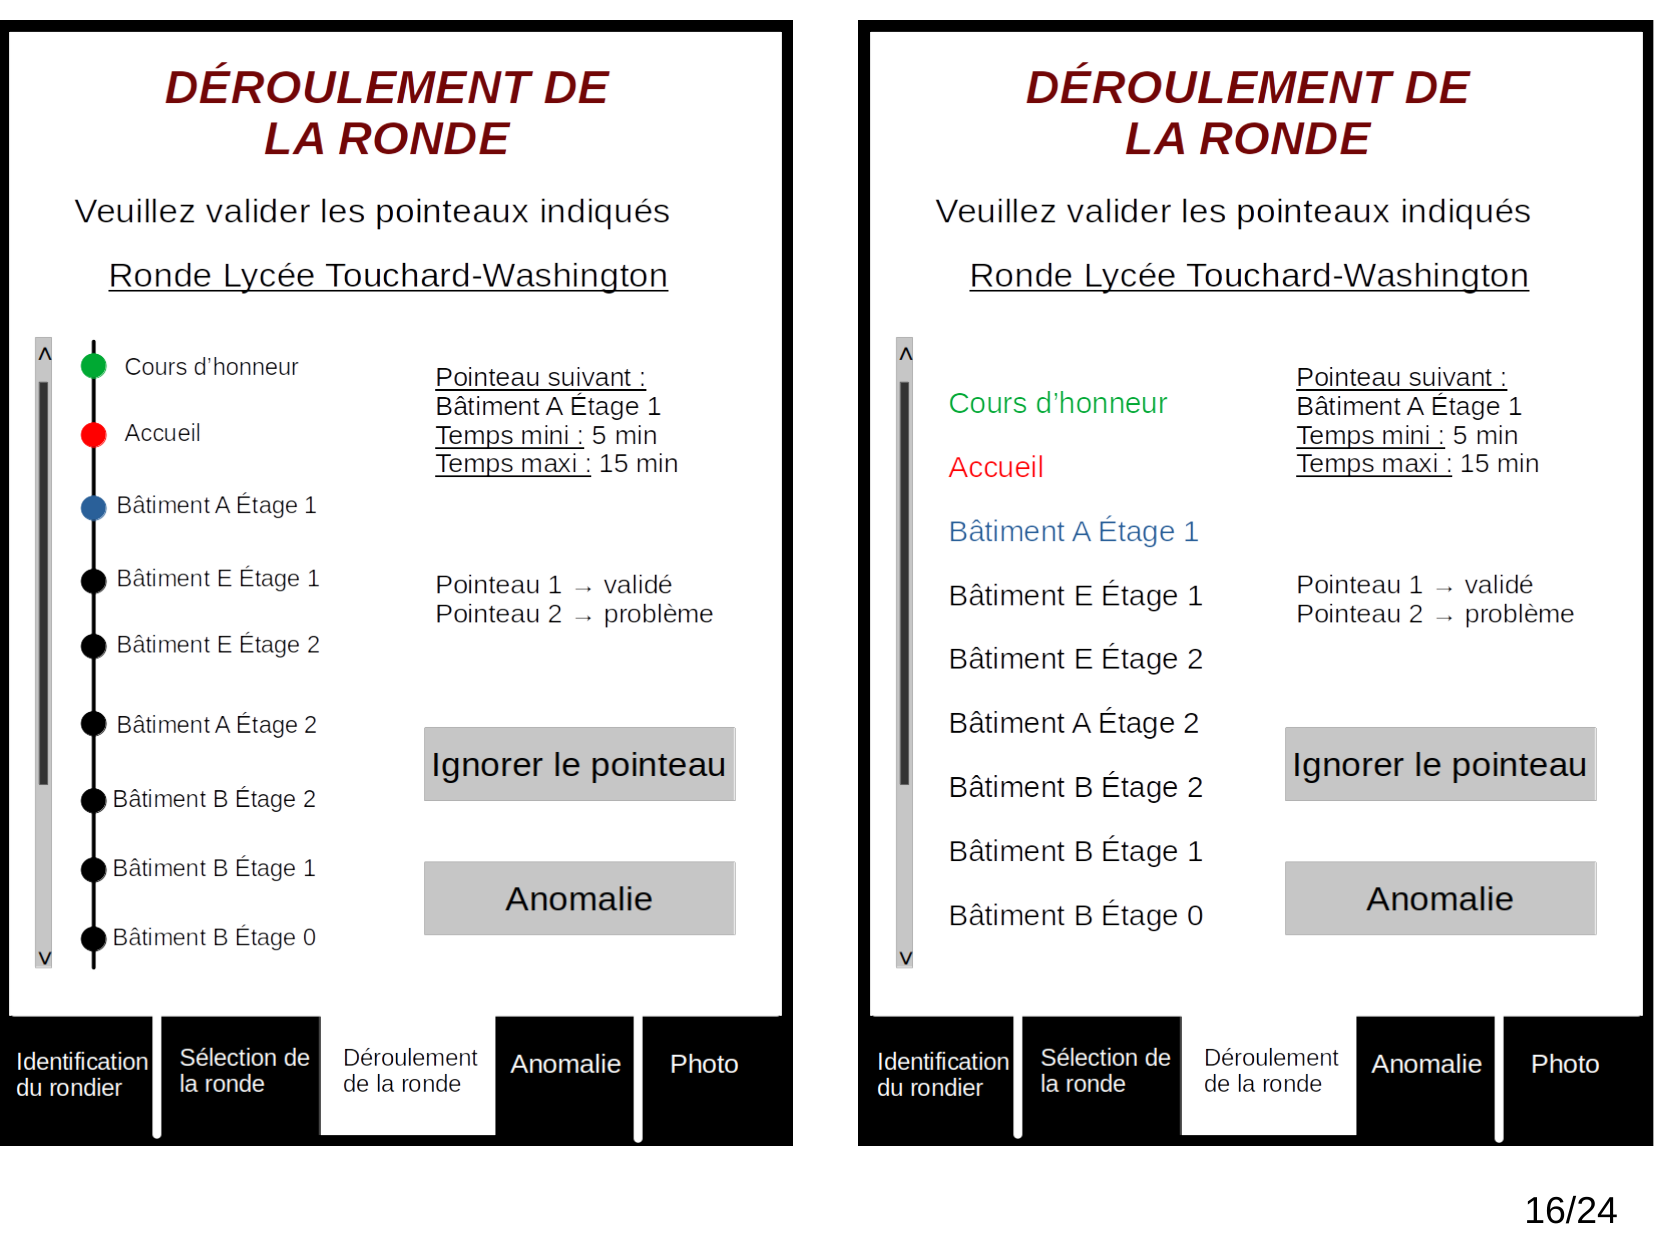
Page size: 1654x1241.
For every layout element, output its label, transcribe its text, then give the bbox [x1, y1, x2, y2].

picture [858, 20, 1654, 1146]
picture [0, 20, 793, 1146]
text_box <numéro>/24 [1509, 1182, 1654, 1241]
